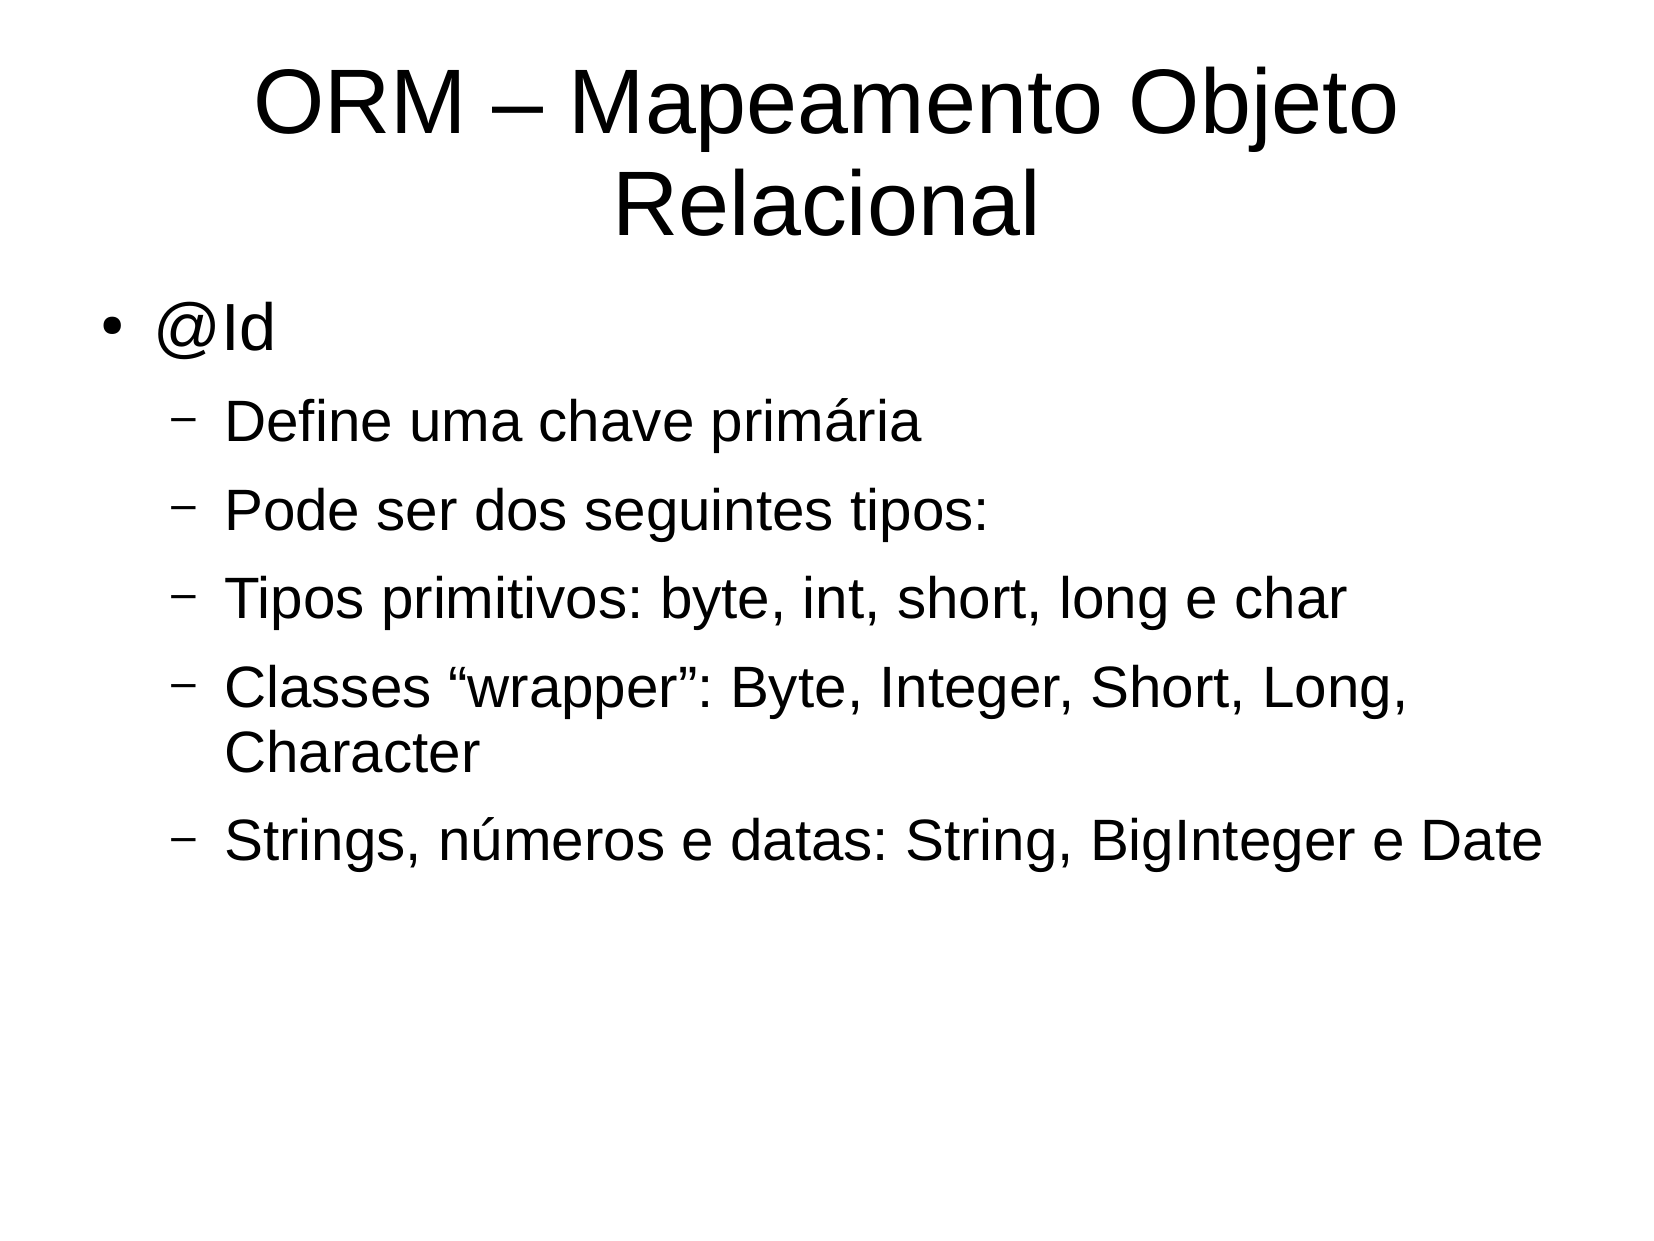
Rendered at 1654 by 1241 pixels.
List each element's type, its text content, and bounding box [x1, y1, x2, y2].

title ORM – Mapeamento Objeto Relacional [82, 49, 1571, 257]
list @Id Define uma chave primária Pode ser dos seguintes tipos: Tipos primitivos: byte, int, short, long e char Classes “wrapper”: Byte, Integer, Short, Long, Character Strings, números e datas: String, BigInteger e Date [82, 290, 1571, 1010]
